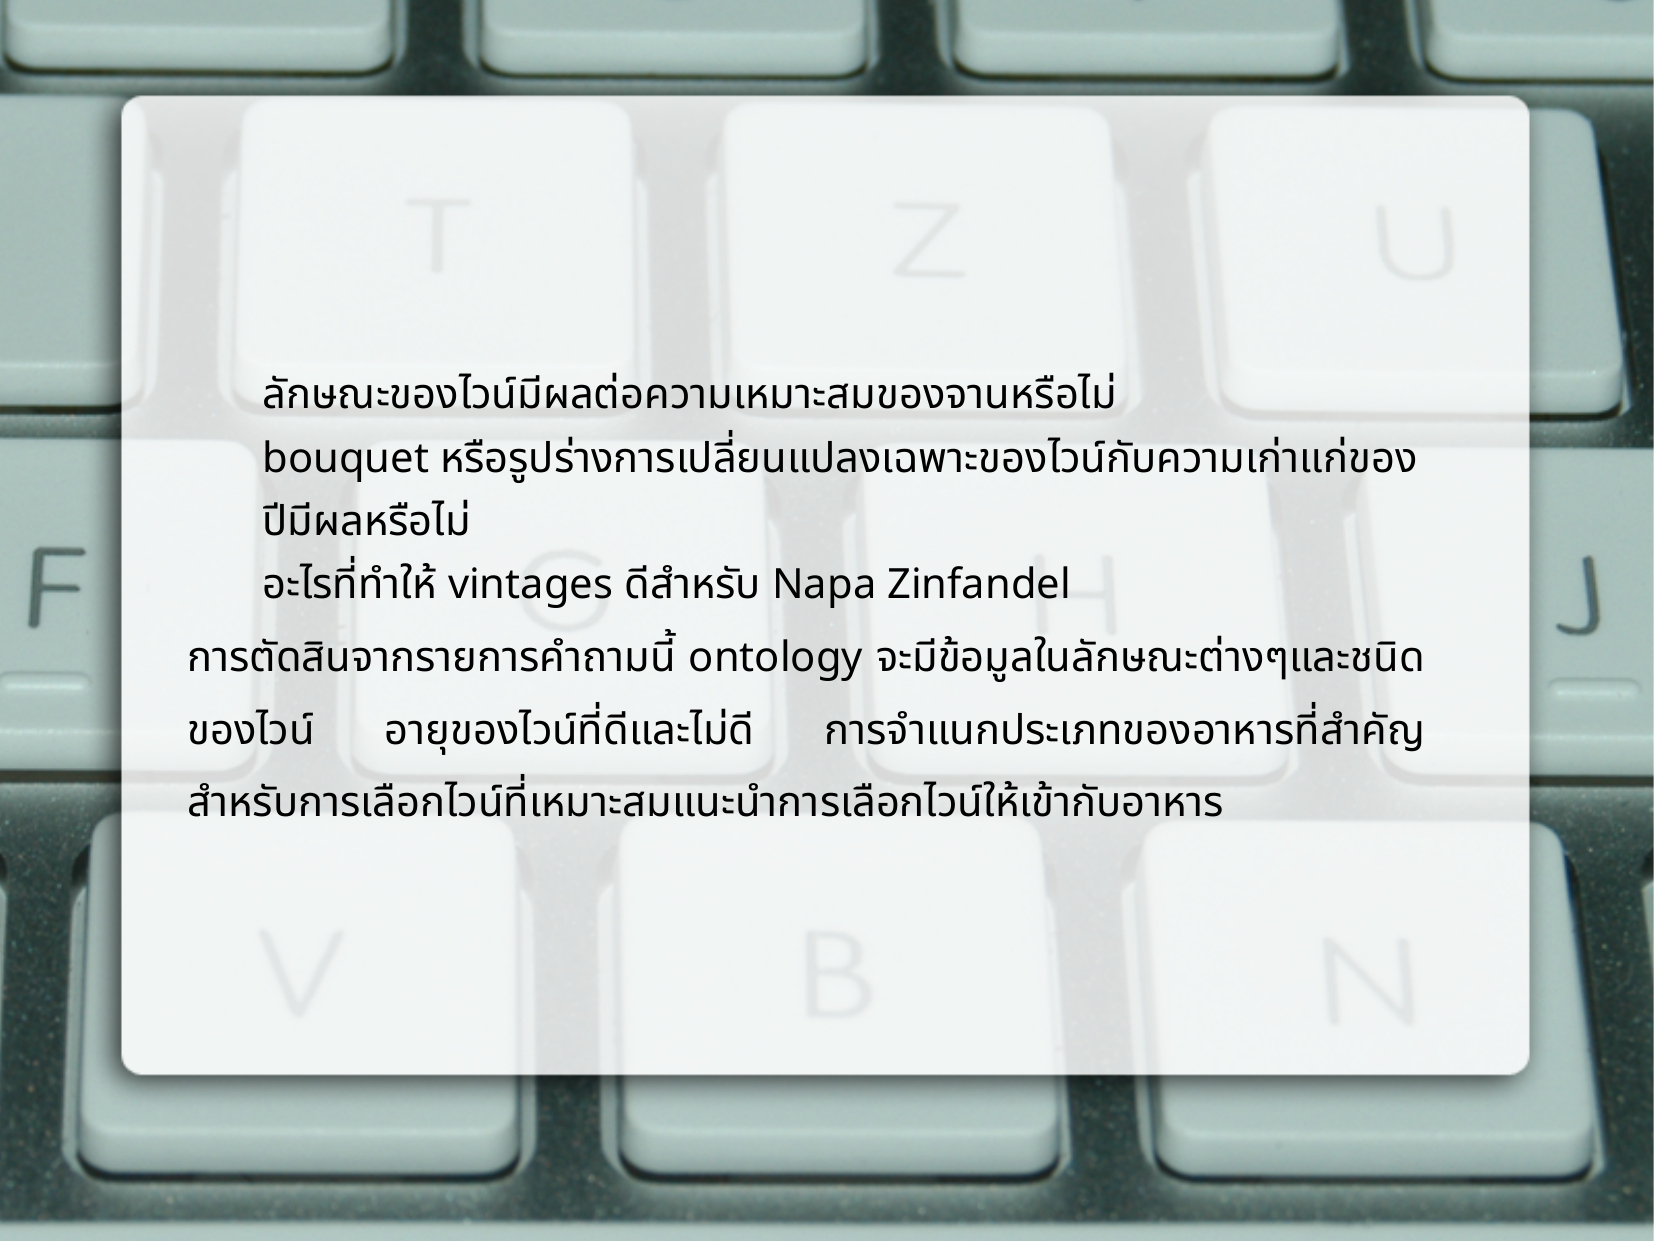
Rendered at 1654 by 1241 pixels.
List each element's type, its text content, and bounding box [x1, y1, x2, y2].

picture [0, 0, 1654, 1241]
subtitle ลักษณะของไวน์มีผลต่อความเหมาะสมของจานหรือไม่ bouquet หรือรูปร่างการเปลี่ยนแปลงเฉพาะของไวน์กับความเก่าแก่ของปีมีผลหรือไม่ อะไรที่ทำให้ vintages ดีสำหรับ Napa Zinfandel การตัดสินจากรายการคำถามนี้ ontology จะมีข้อมูลในลักษณะต่างๆและชนิดของไวน์ อายุของไวน์ที่ดีและไม่ดี การจำแนกประเภทของอาหารที่สำคัญสำหรับการเลือกไวน์ที่เหมาะสมแนะนำการเลือกไวน์ให้เข้ากับอาหาร [187, 337, 1426, 863]
